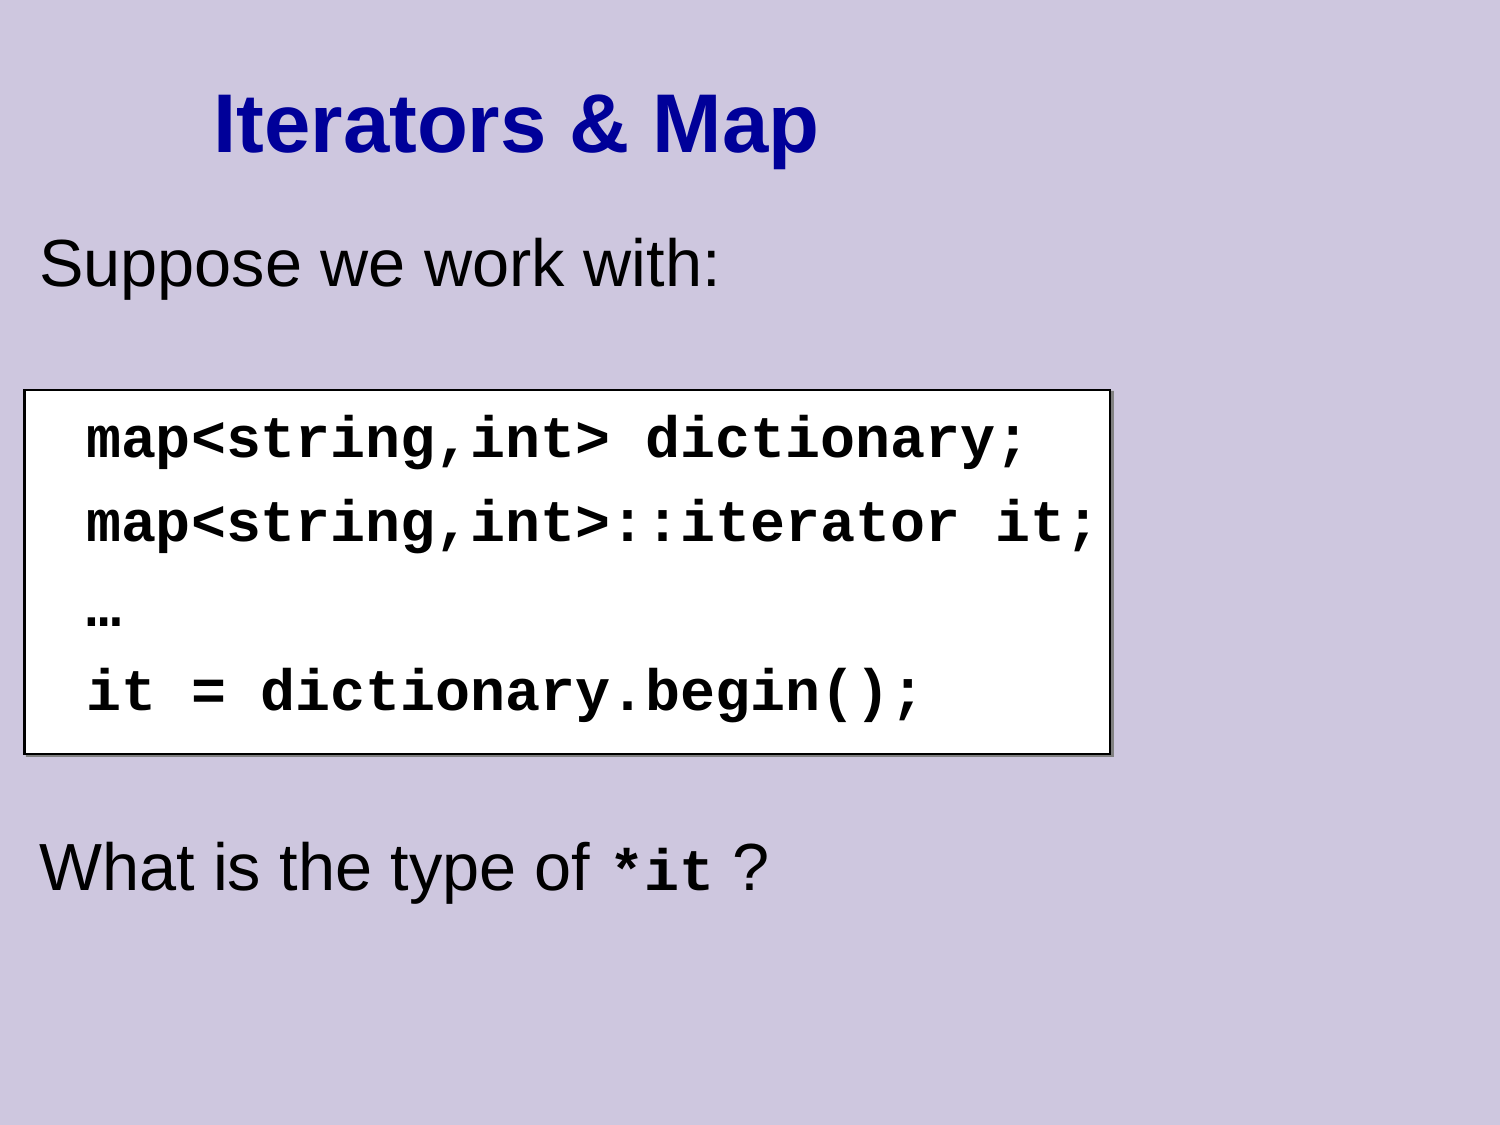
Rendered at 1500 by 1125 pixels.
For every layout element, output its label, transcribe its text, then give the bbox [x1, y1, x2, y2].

text_box Suppose we work with: map<string,int> dictionary; map<string,int>::iterator it; … it = dictionary.begin(); What is the type of *it ? [24, 212, 1443, 1052]
title Iterators & Map [198, 17, 1468, 220]
